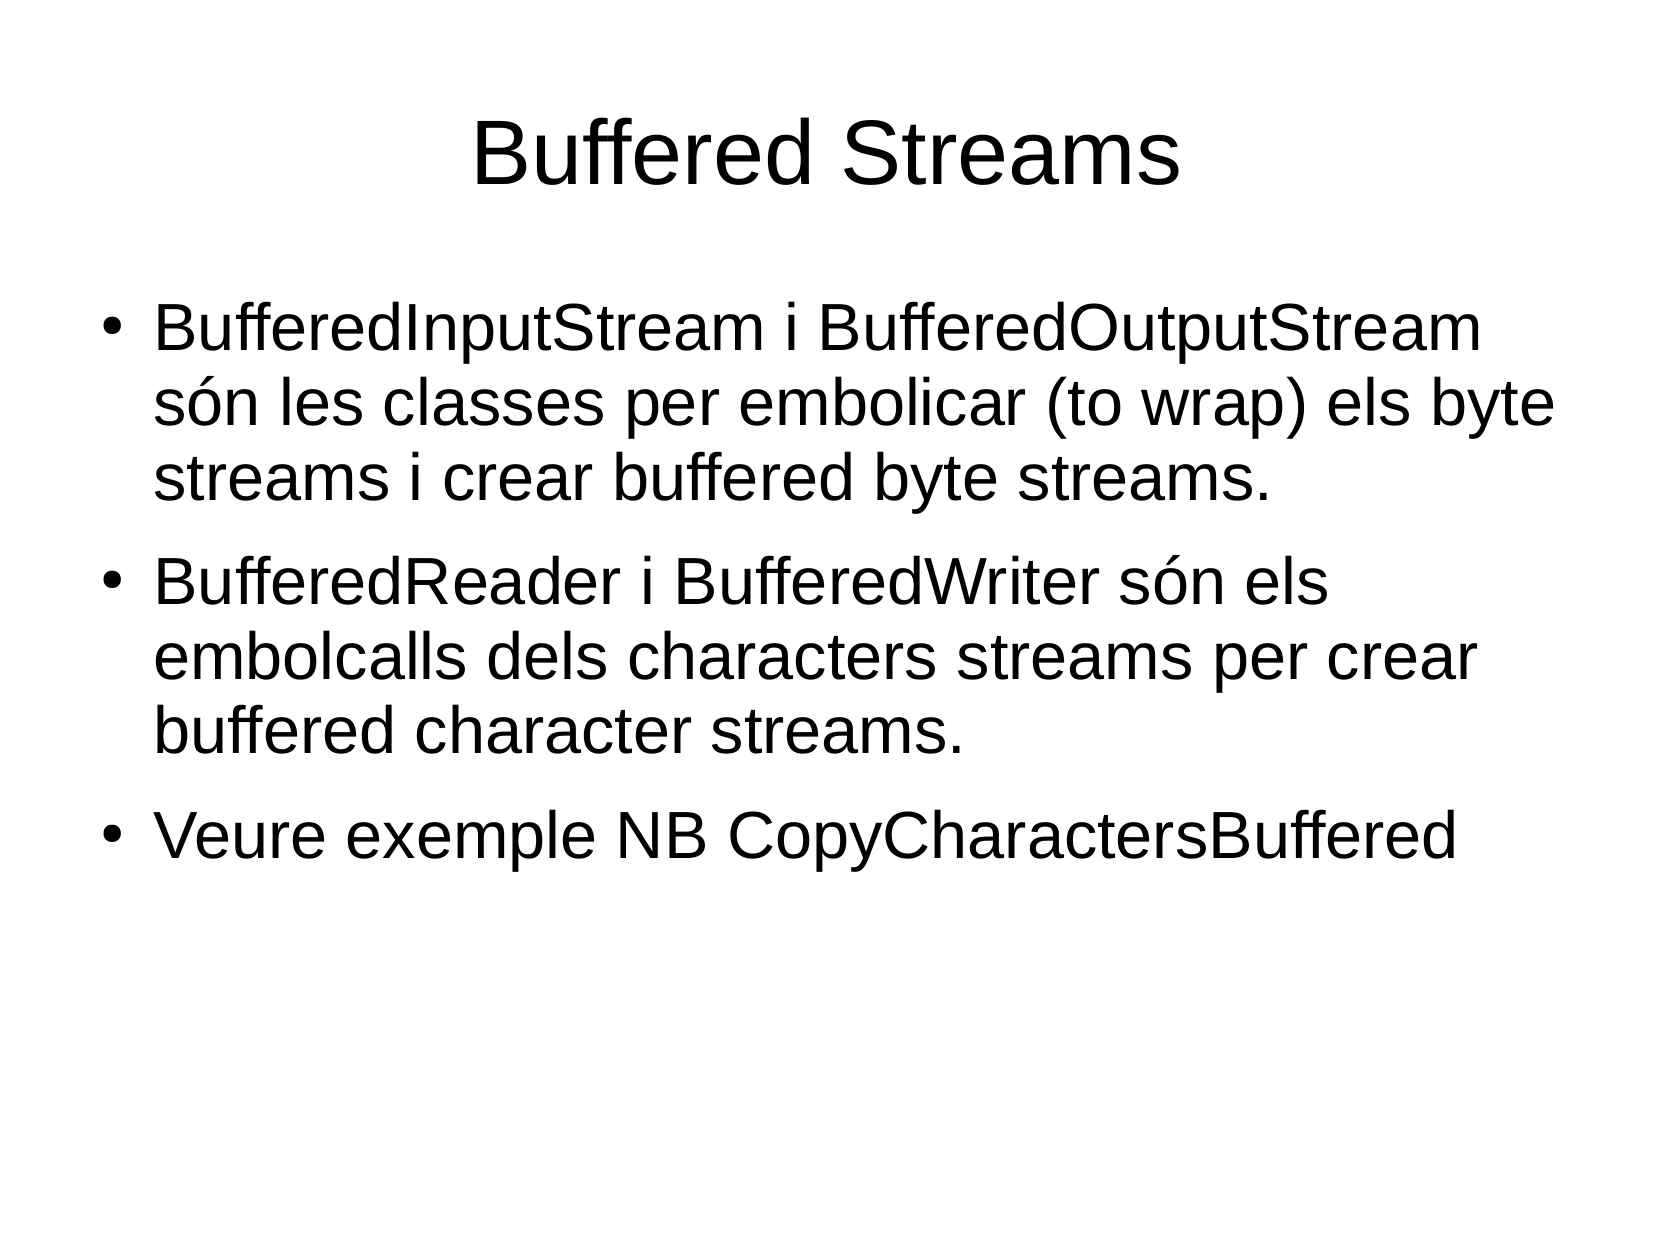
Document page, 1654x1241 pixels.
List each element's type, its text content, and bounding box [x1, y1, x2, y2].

list BufferedInputStream i BufferedOutputStream són les classes per embolicar (to wrap) els byte streams i crear buffered byte streams. BufferedReader i BufferedWriter són els embolcalls dels characters streams per crear buffered character streams. Veure exemple NB CopyCharactersBuffered [82, 290, 1571, 1010]
title Buffered Streams [82, 49, 1571, 257]
